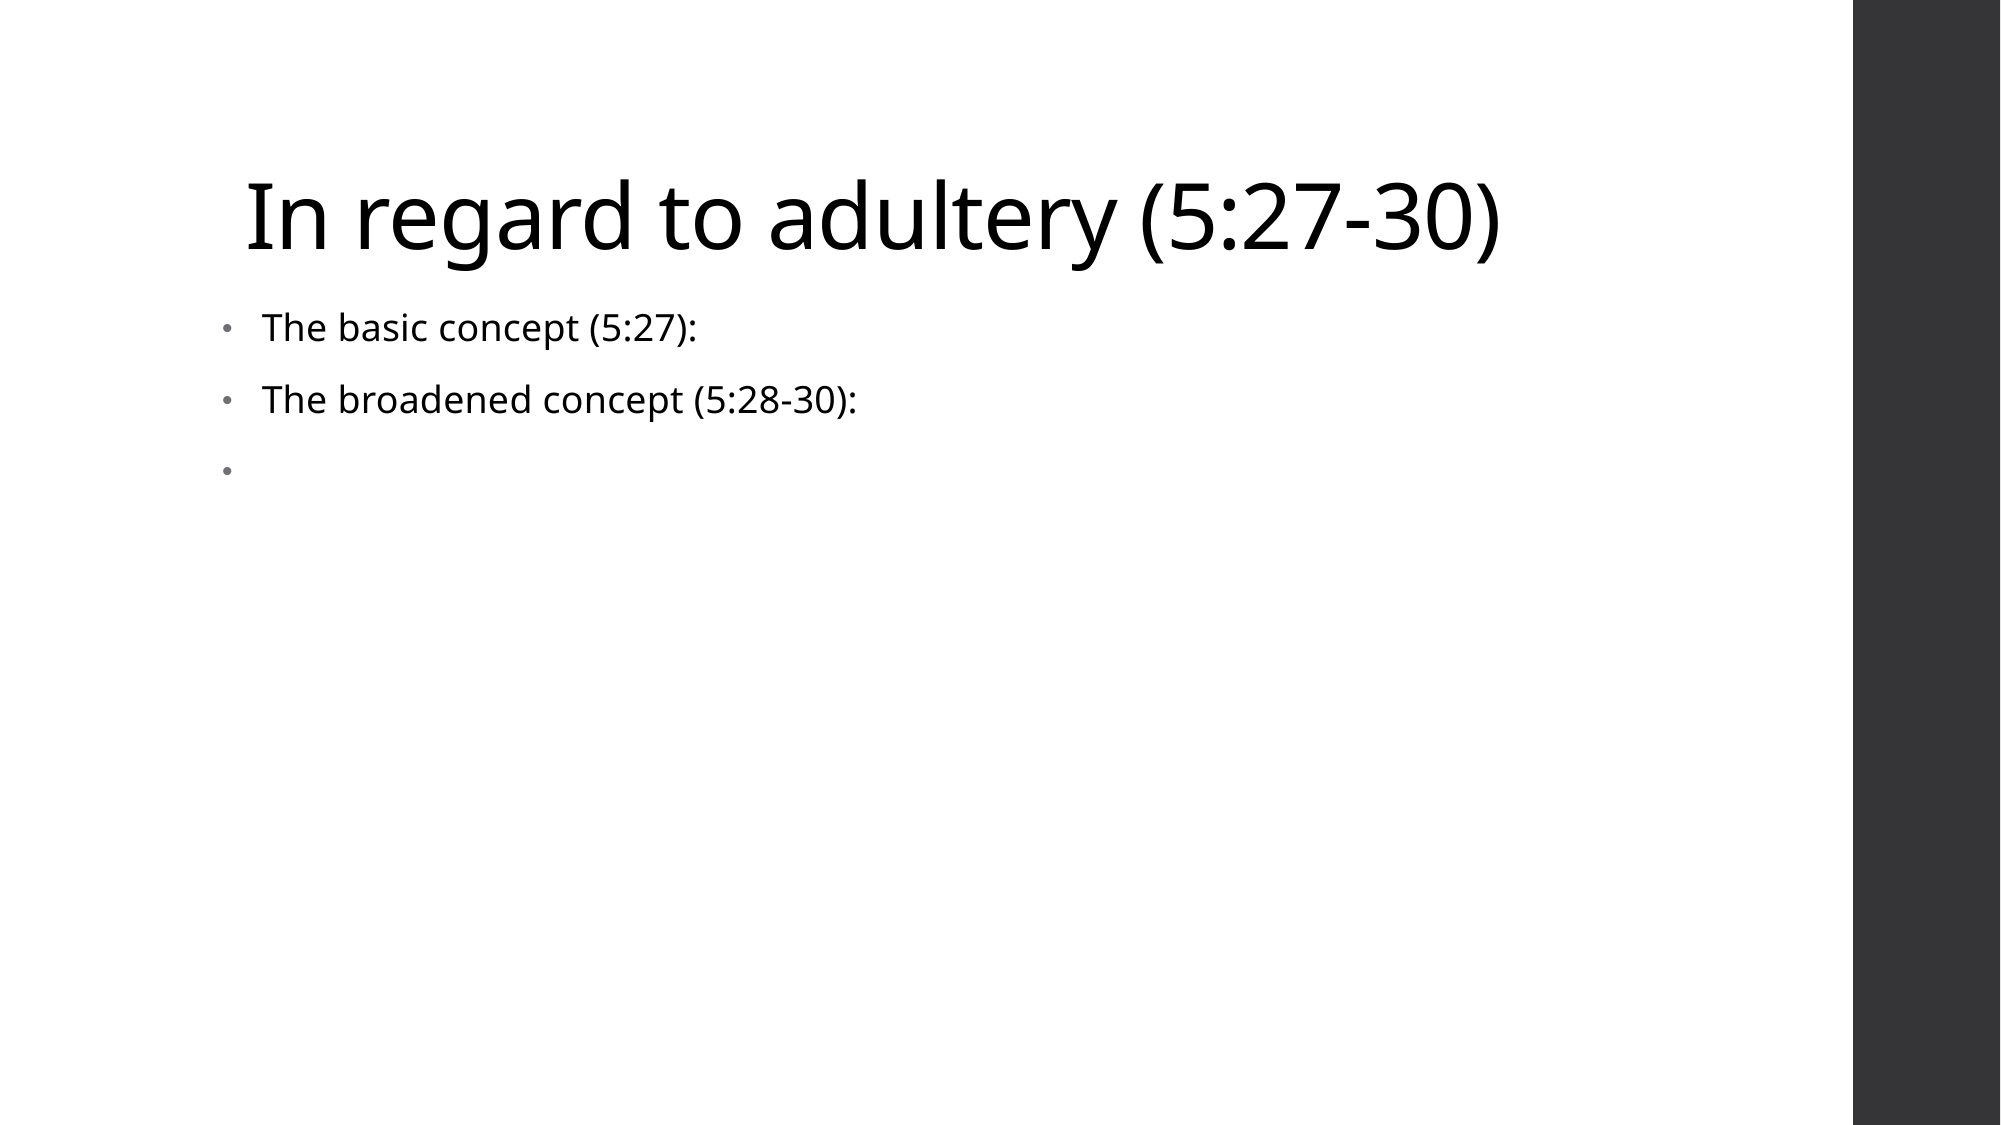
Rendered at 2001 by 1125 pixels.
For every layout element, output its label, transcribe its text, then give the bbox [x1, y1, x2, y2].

title In regard to adultery (5:27-30) [206, 60, 1797, 278]
list The basic concept (5:27): The broadened concept (5:28-30): [206, 299, 1617, 1014]
